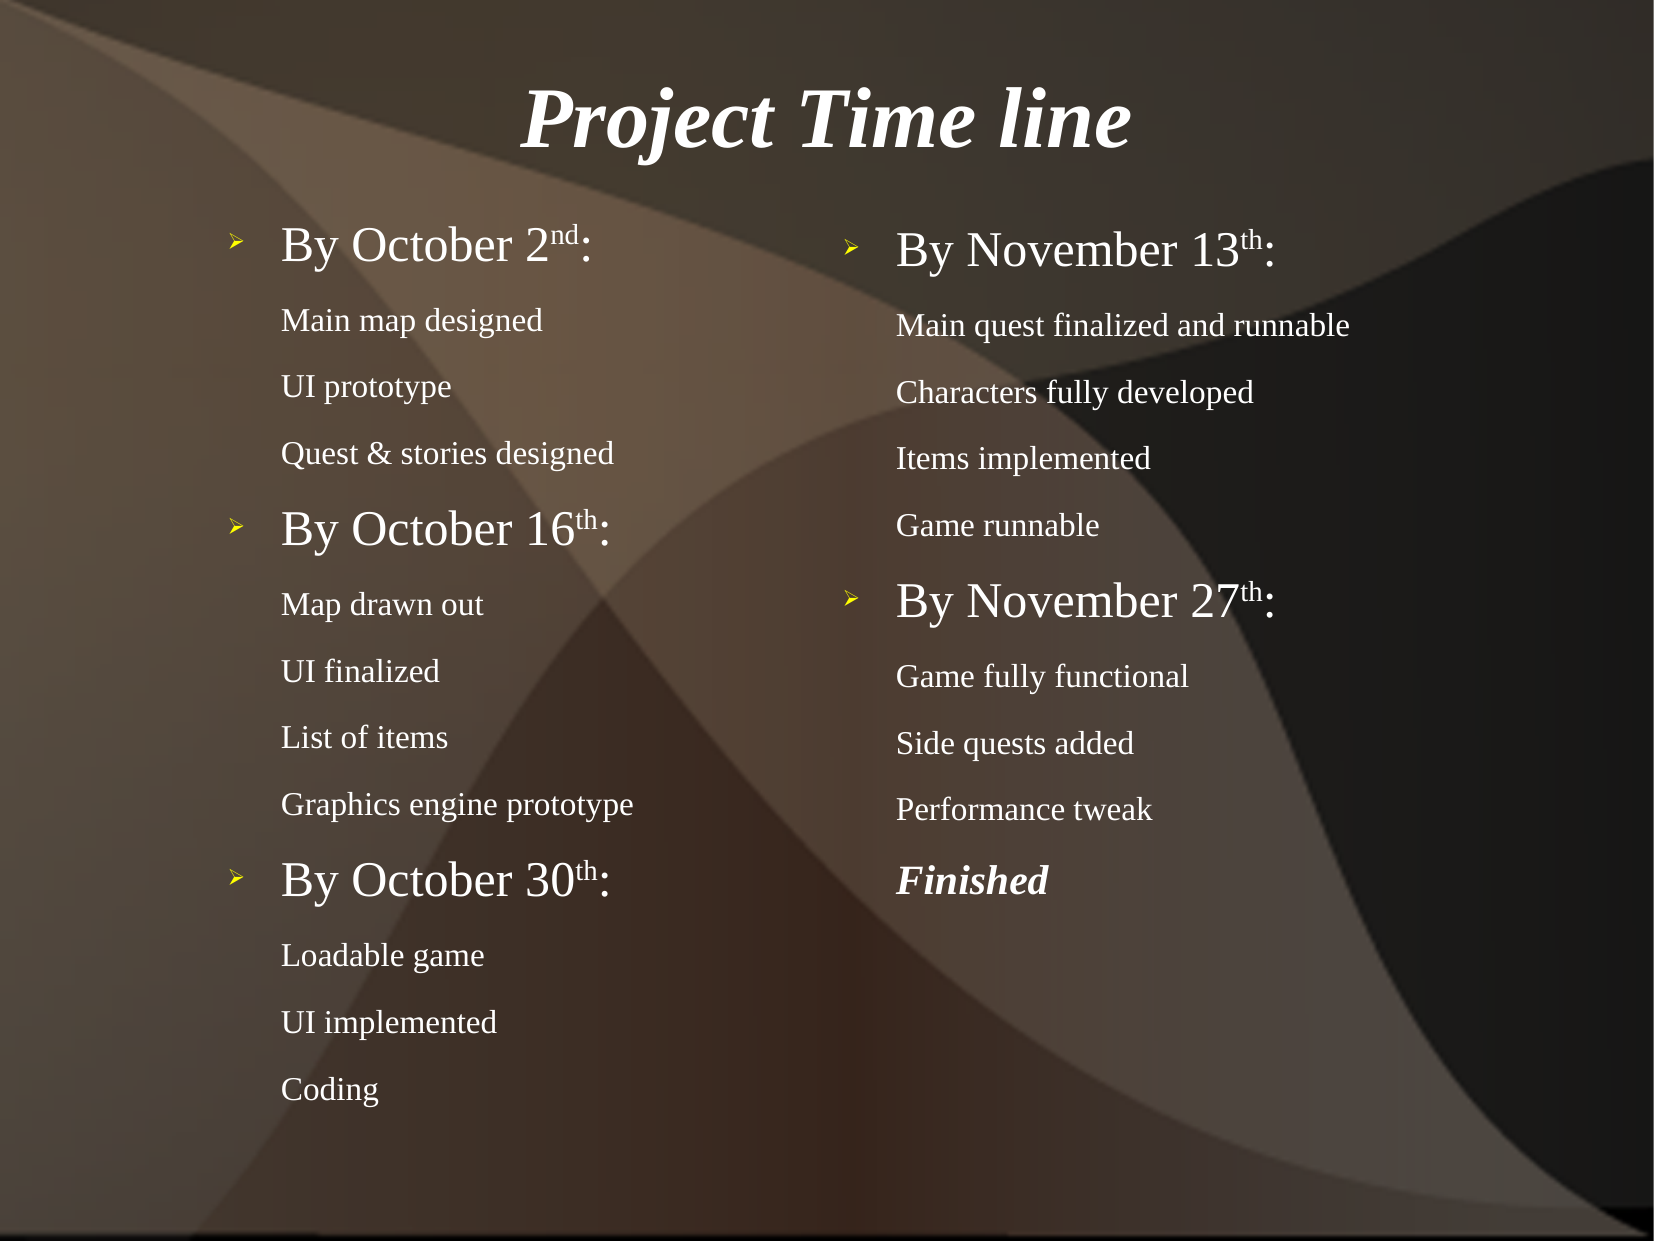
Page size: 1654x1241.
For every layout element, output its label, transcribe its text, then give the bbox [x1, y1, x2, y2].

picture [0, 0, 1654, 1241]
list By October 2nd: Main map designed UI prototype Quest & stories designed By October 16th: Map drawn out UI finalized List of items Graphics engine prototype By October 30th: Loadable game UI implemented Coding [210, 216, 667, 1201]
list By November 13th: Main quest finalized and runnable Characters fully developed Items implemented Game runnable By November 27th: Game fully functional Side quests added Performance tweak Finished [825, 222, 1552, 1041]
title Project Time line [82, 15, 1571, 223]
